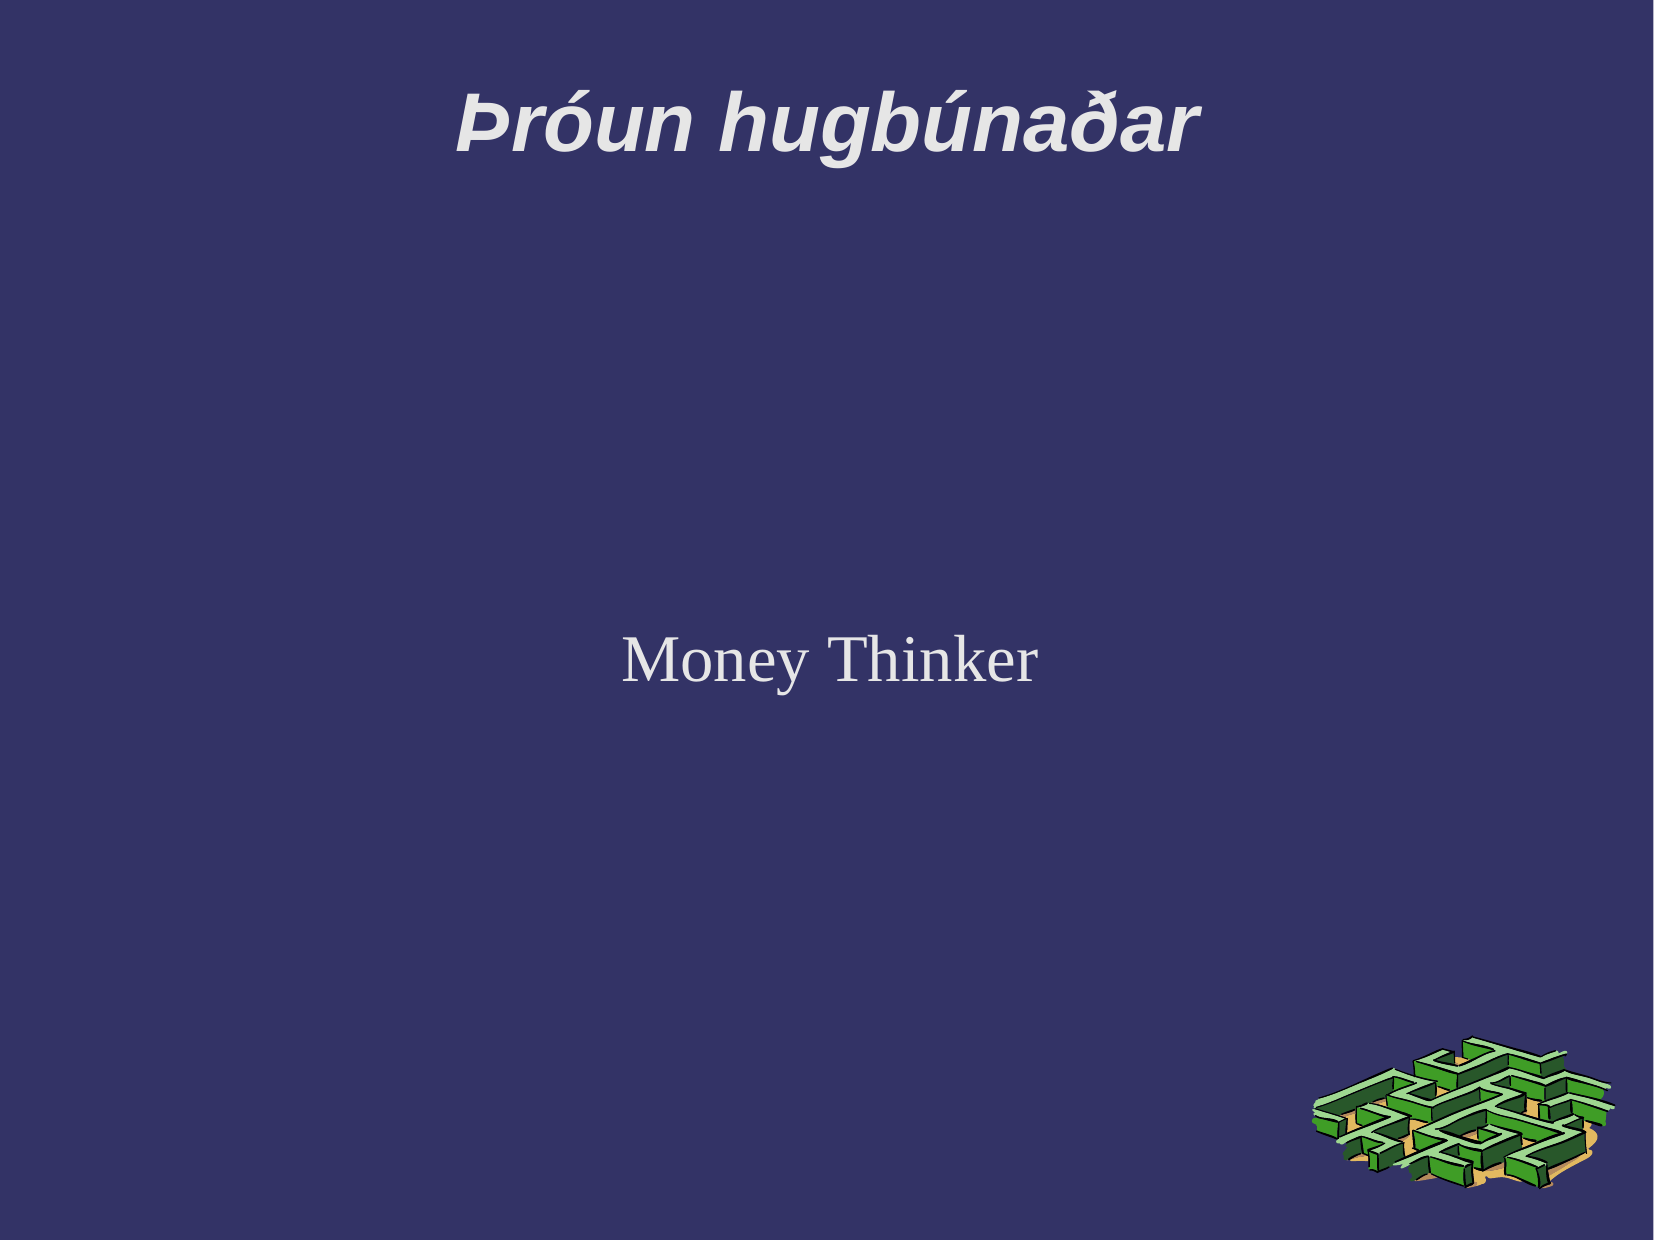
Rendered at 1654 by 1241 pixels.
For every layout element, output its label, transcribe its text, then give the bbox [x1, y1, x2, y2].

subtitle Money Thinker [135, 268, 1526, 1051]
title Þróun hugbúnaðar [121, 19, 1534, 227]
